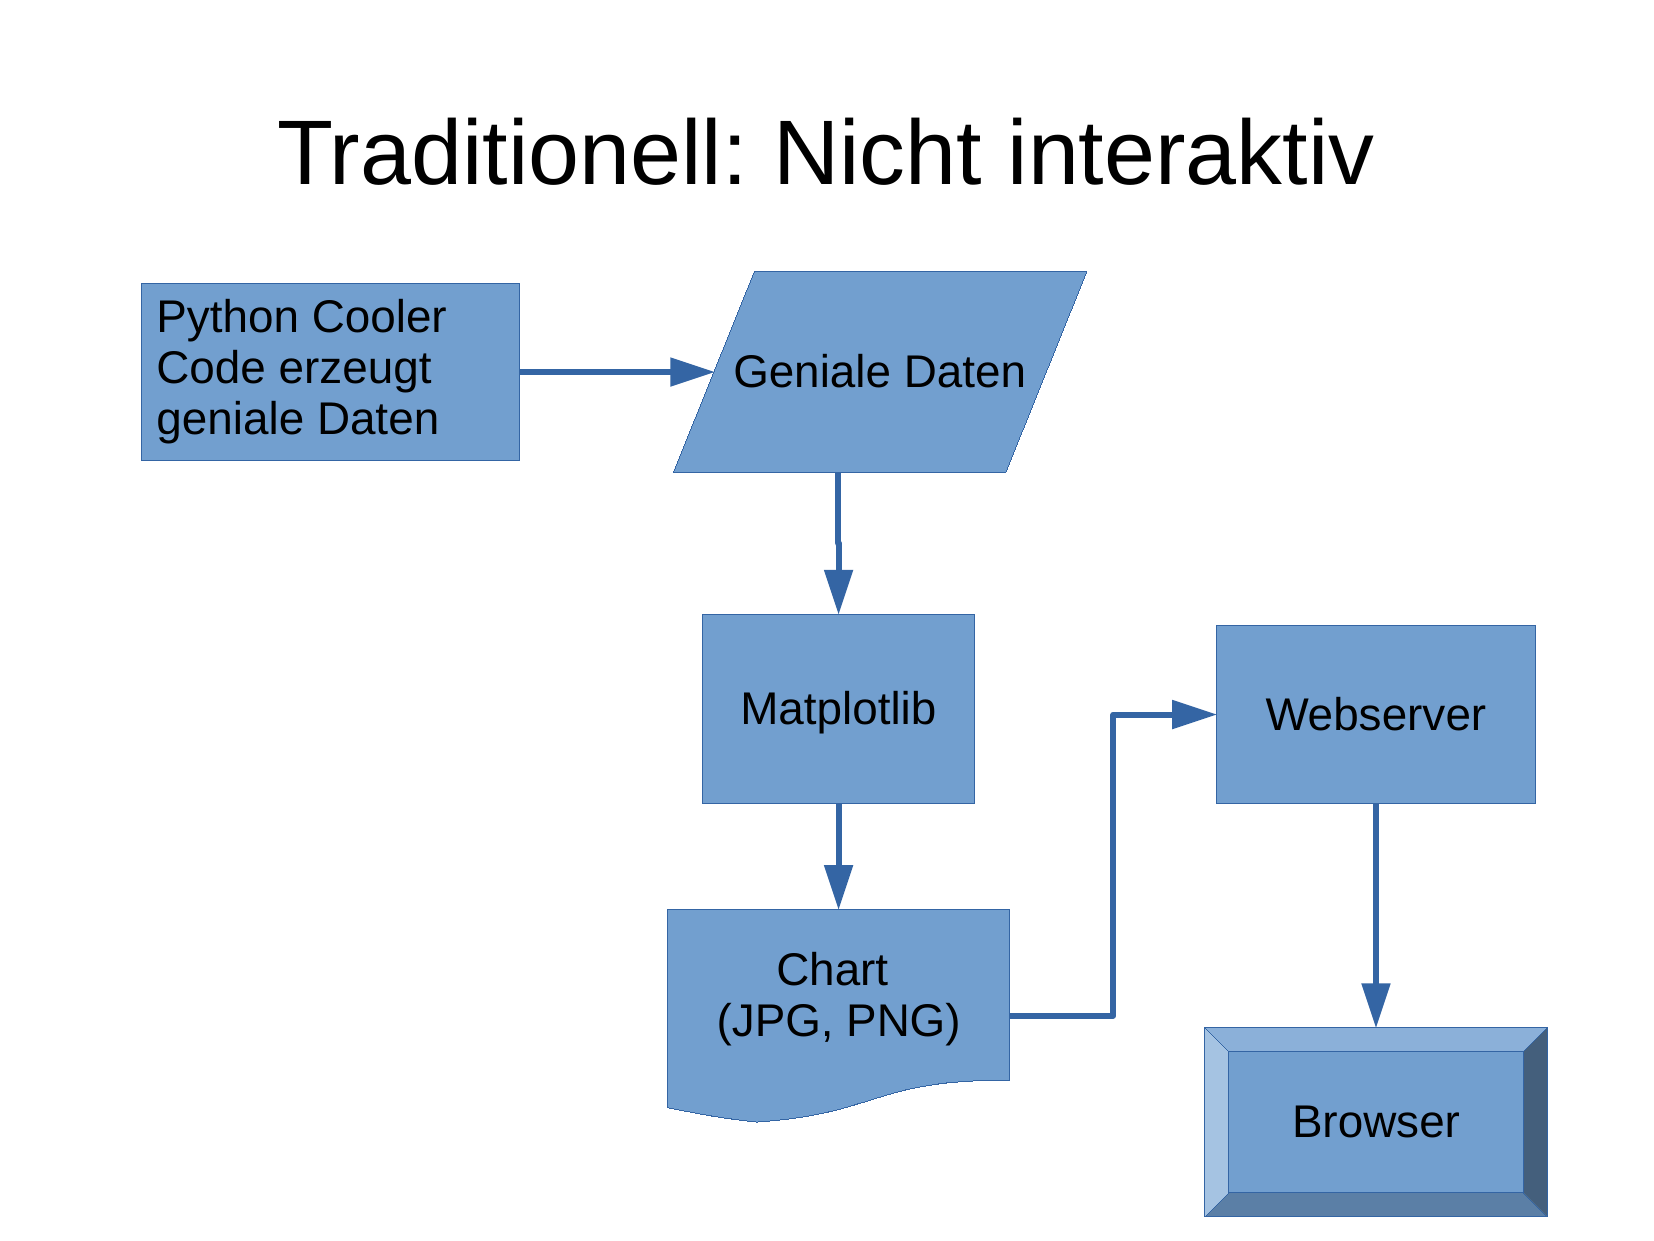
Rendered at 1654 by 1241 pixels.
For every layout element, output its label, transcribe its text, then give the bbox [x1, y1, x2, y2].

text_box Geniale Daten [673, 271, 1087, 473]
text_box Browser [1229, 1052, 1523, 1192]
text_box Chart (JPG, PNG) [667, 909, 1010, 1123]
text_box Webserver [1216, 625, 1536, 804]
text_box Matplotlib [702, 614, 975, 804]
title Traditionell: Nicht interaktiv [82, 49, 1571, 257]
text_box Python Cooler Code erzeugt geniale Daten [141, 283, 520, 461]
